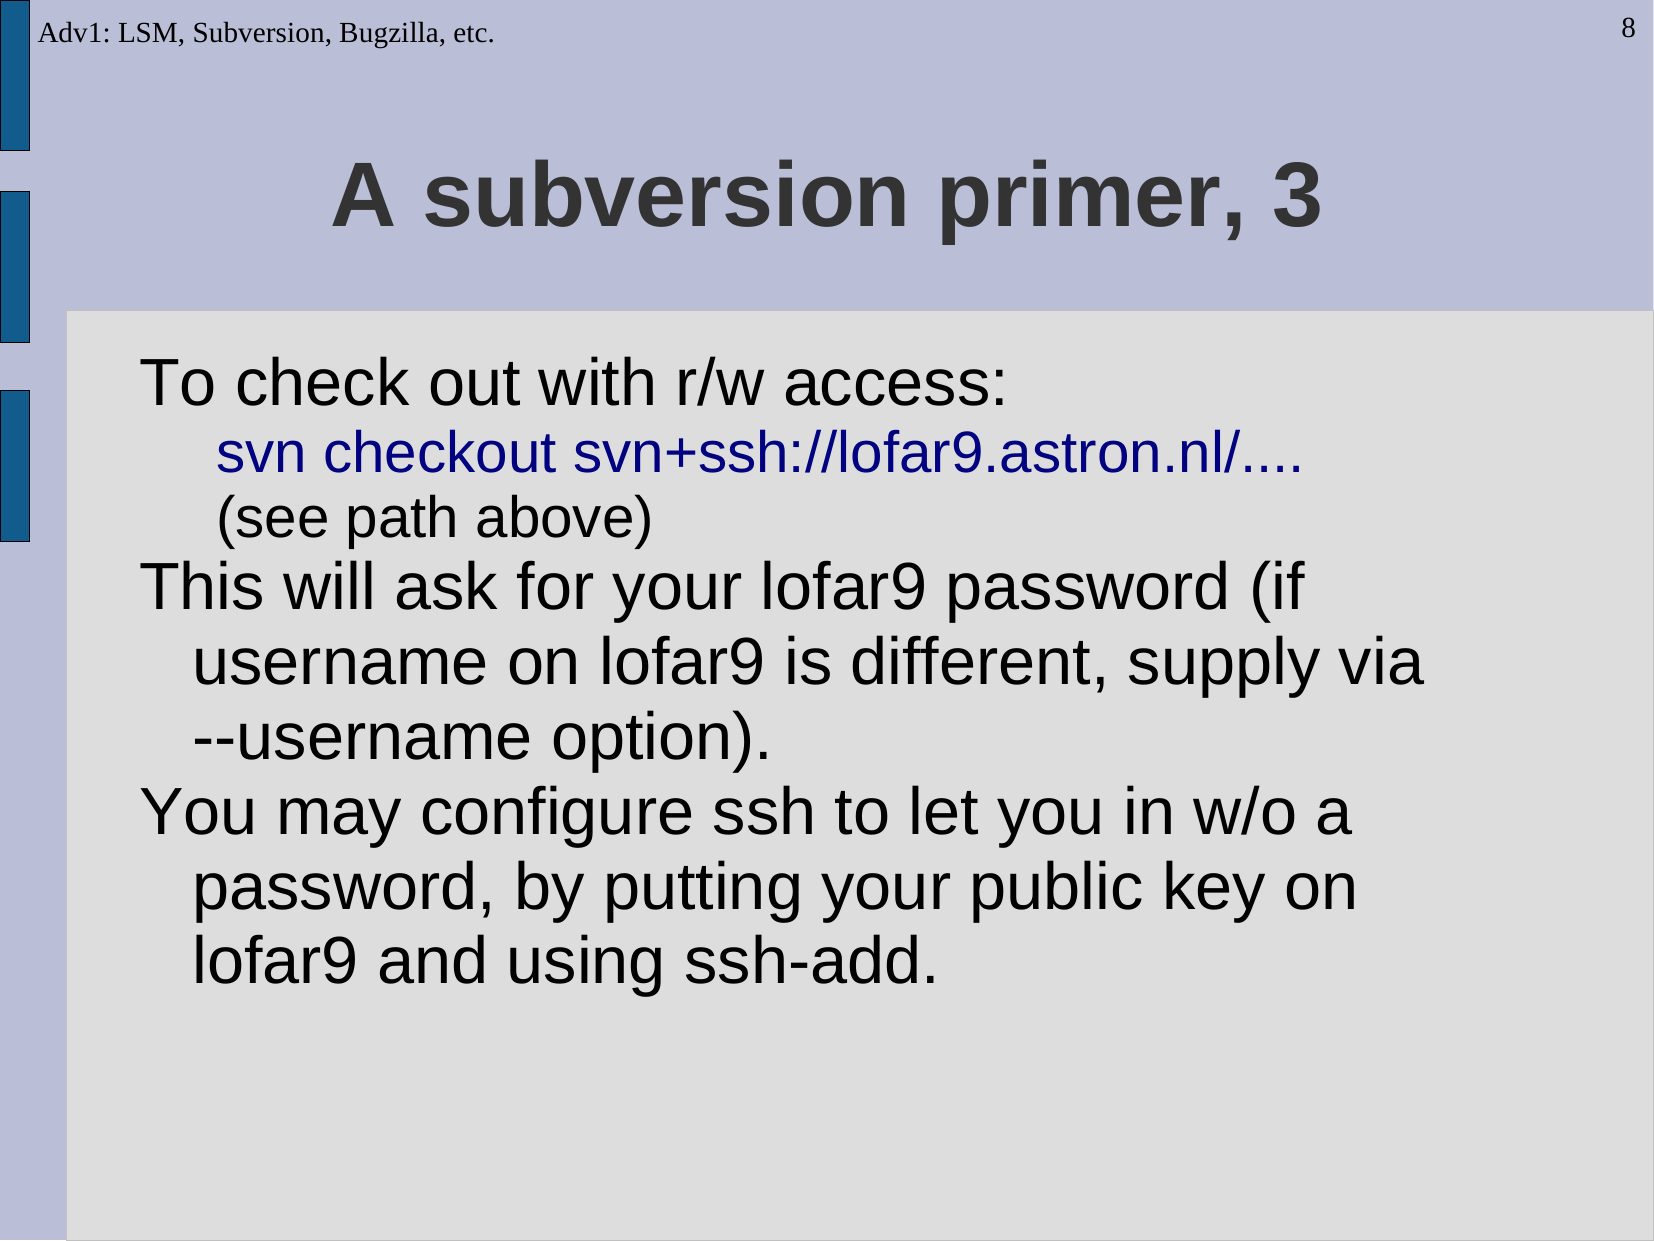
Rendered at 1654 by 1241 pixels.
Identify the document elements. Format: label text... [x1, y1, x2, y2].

title A subversion primer, 3 [121, 91, 1534, 299]
list To check out with r/w access: svn checkout svn+ssh://lofar9.astron.nl/.... (see path above) This will ask for your lofar9 password (if username on lofar9 is different, supply via --username option). You may configure ssh to let you in w/o a password, by putting your public key on lofar9 and using ssh-add. [121, 344, 1534, 1127]
